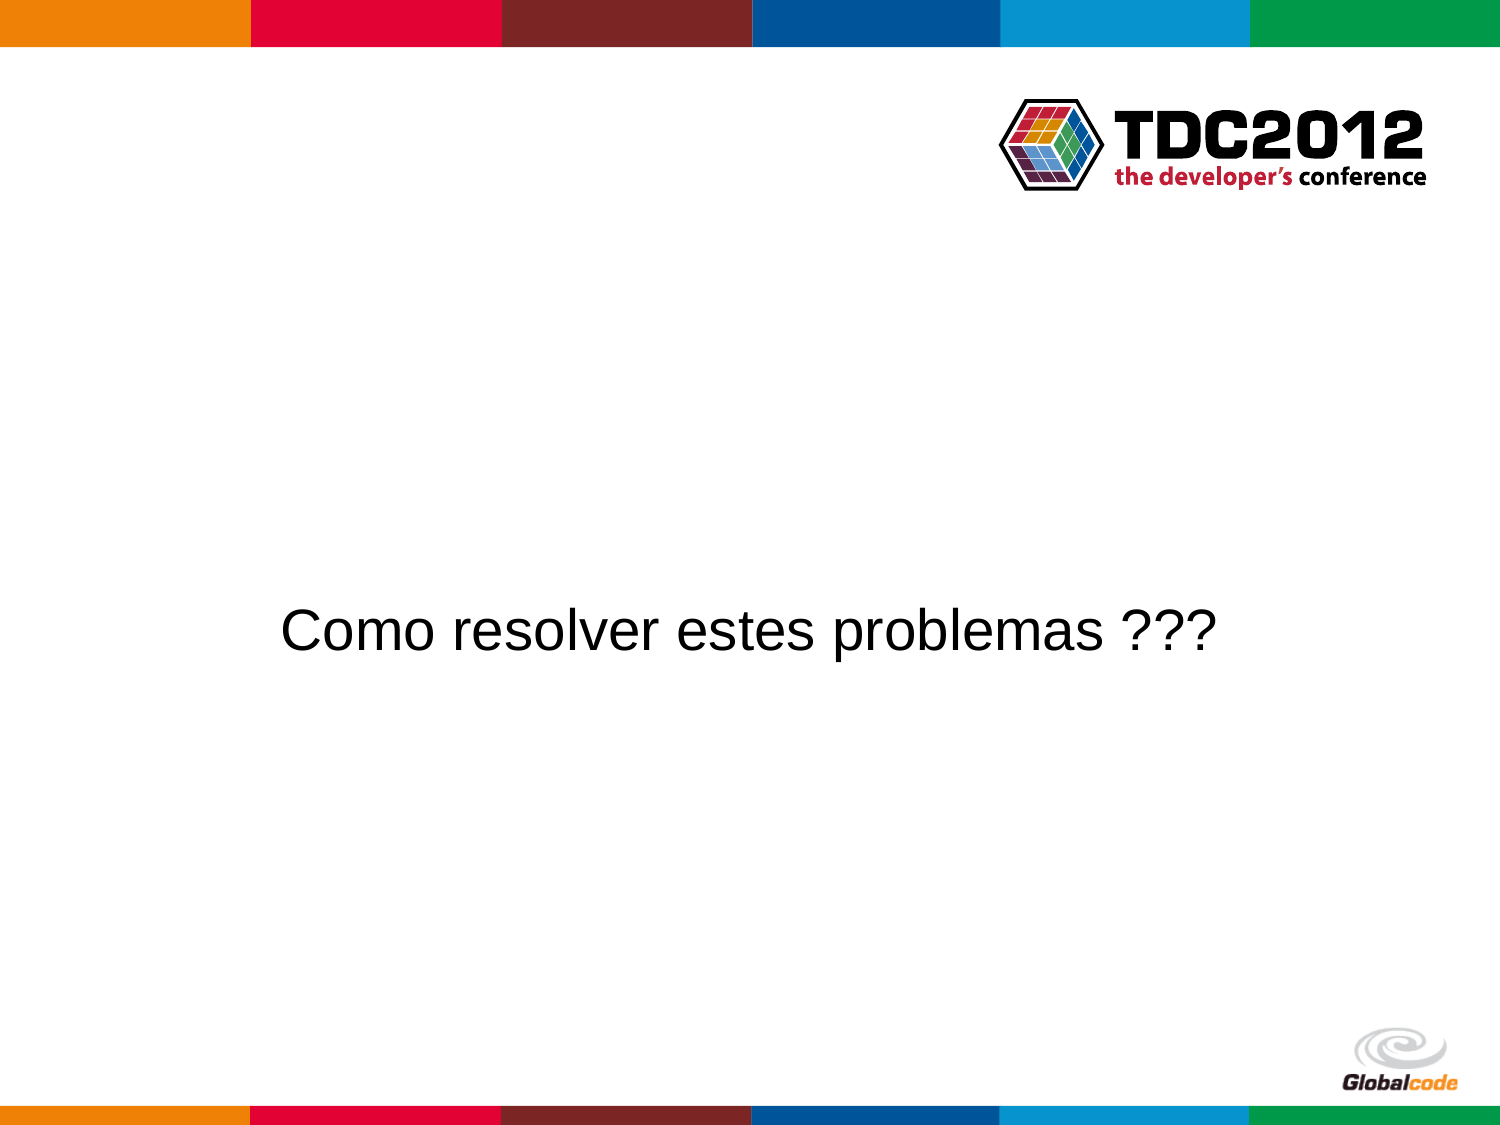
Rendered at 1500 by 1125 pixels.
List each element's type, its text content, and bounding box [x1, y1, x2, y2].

picture [1340, 999, 1459, 1105]
subtitle Como resolver estes problemas ??? [41, 255, 1459, 998]
